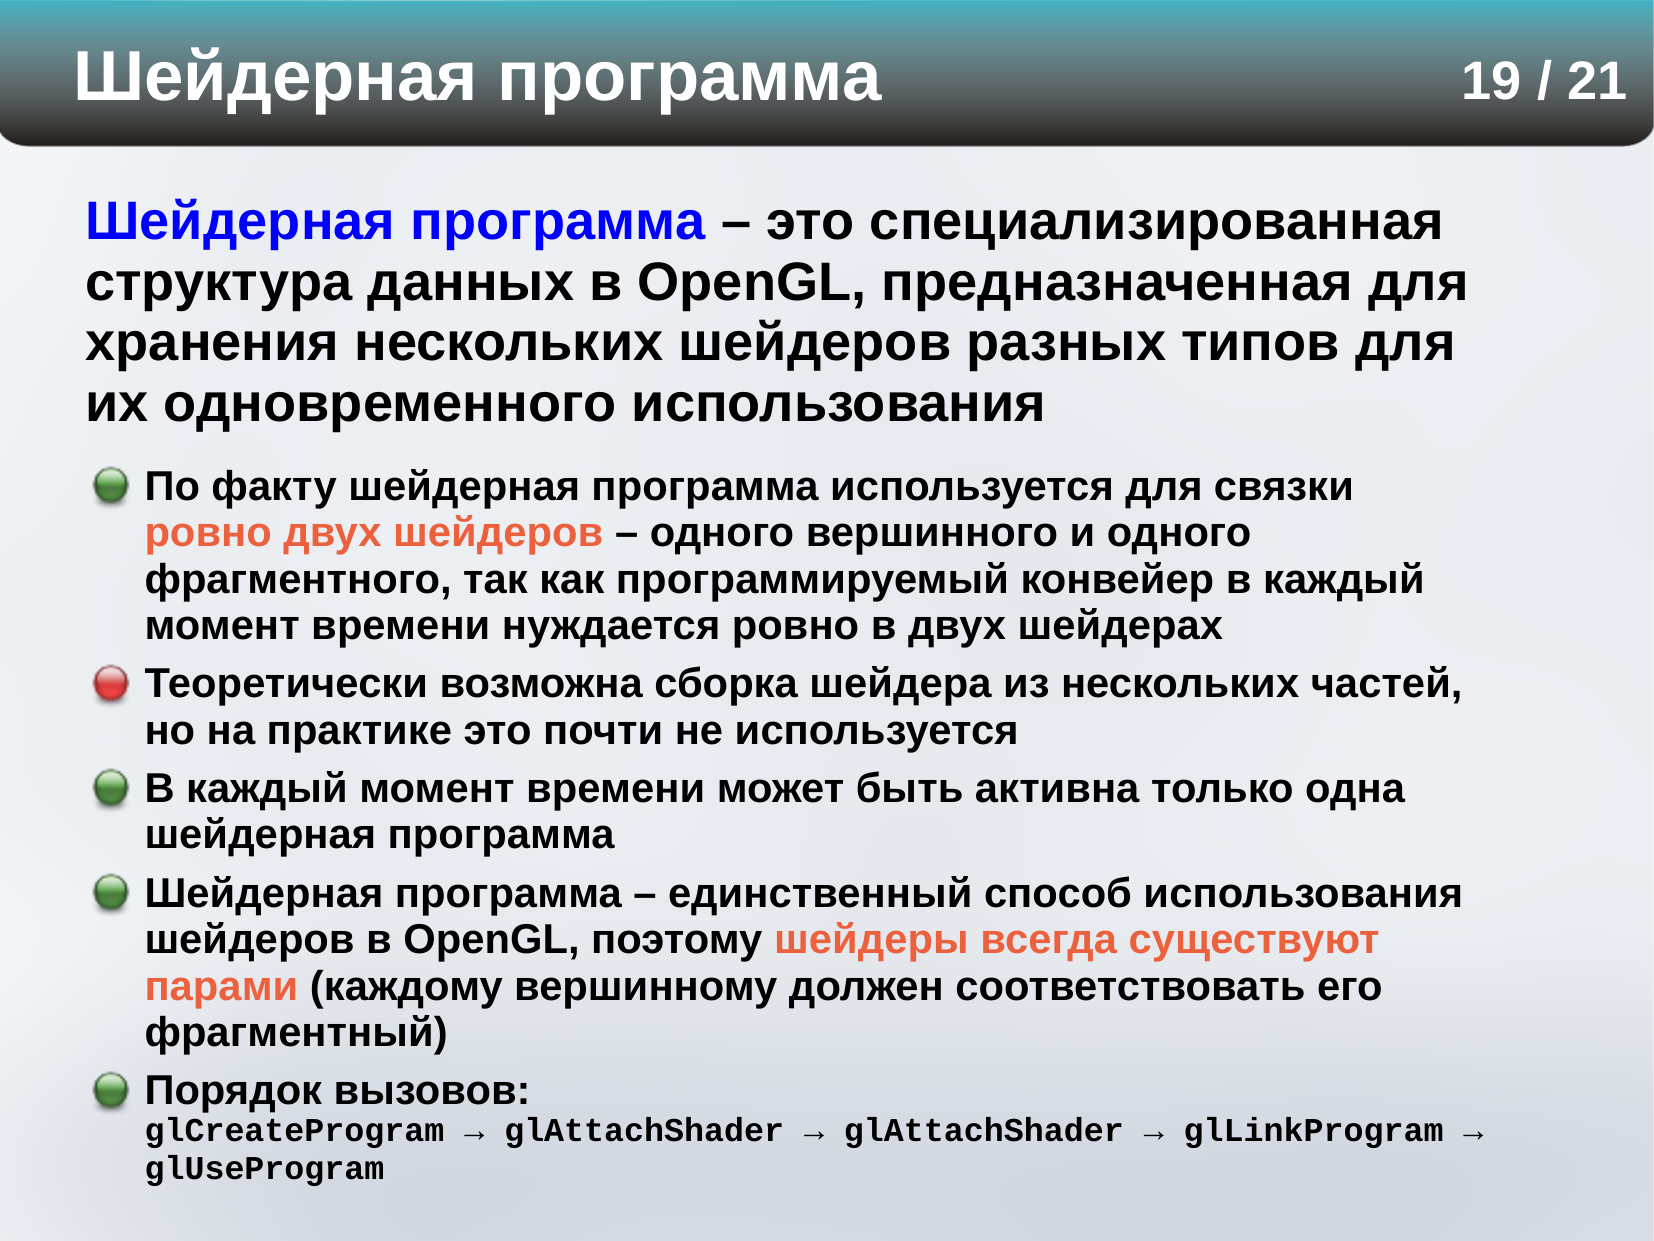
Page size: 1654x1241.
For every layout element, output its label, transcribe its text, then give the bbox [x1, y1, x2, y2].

text_box <номер> / 21 [1446, 42, 1654, 119]
picture [0, 0, 1654, 1241]
text_box Шейдерная программа [59, 29, 1418, 124]
text_box Шейдерная программа – это специализированная структура данных в OpenGL, предназначенная для хранения нескольких шейдеров разных типов для их одновременного использования По факту шейдерная программа используется для связки ровно двух шейдеров – одного вершинного и одного фрагментного, так как программируемый конвейер в каждый момент времени нуждается ровно в двух шейдерах Теоретически возможна сборка шейдера из нескольких частей, но на практике это почти не используется В каждый момент времени может быть активна только одна шейдерная программа Шейдерная программа – единственный способ использования шейдеров в OpenGL, поэтому шейдеры всегда существуют парами (каждому вершинному должен соответствовать его фрагментный) Порядок вызовов: glCreateProgram → glAttachShader → glAttachShader → glLinkProgram → glUseProgram [70, 183, 1506, 1197]
